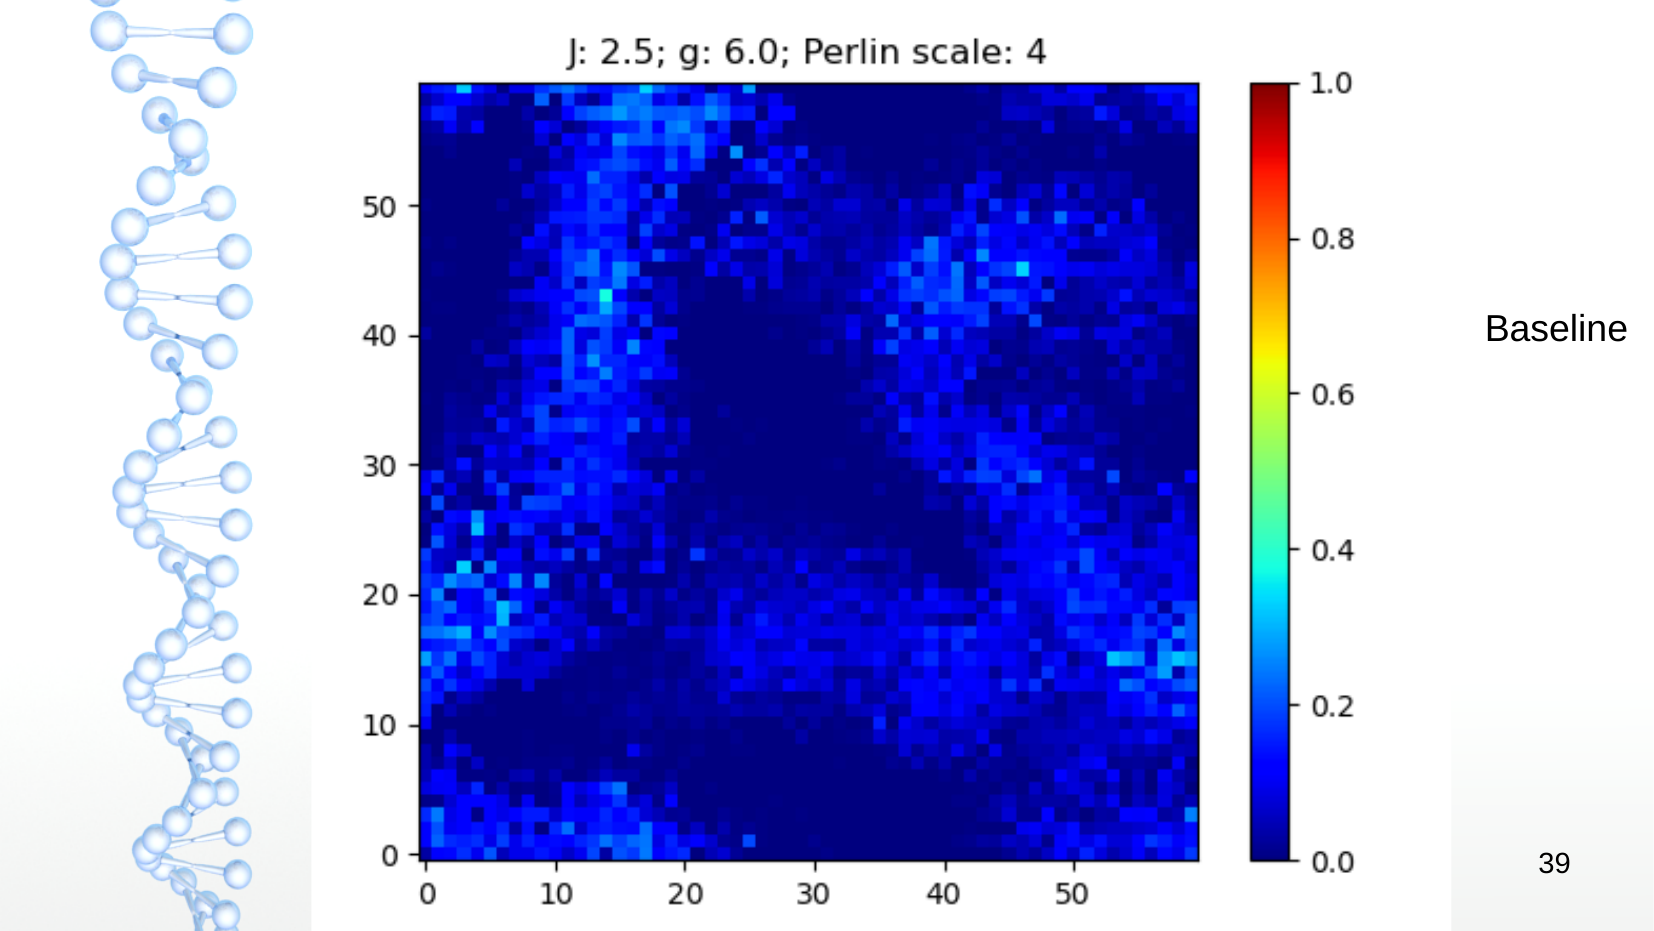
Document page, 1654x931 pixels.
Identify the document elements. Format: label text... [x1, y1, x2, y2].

picture [0, 0, 1654, 931]
text_box Baseline [1470, 300, 1643, 357]
